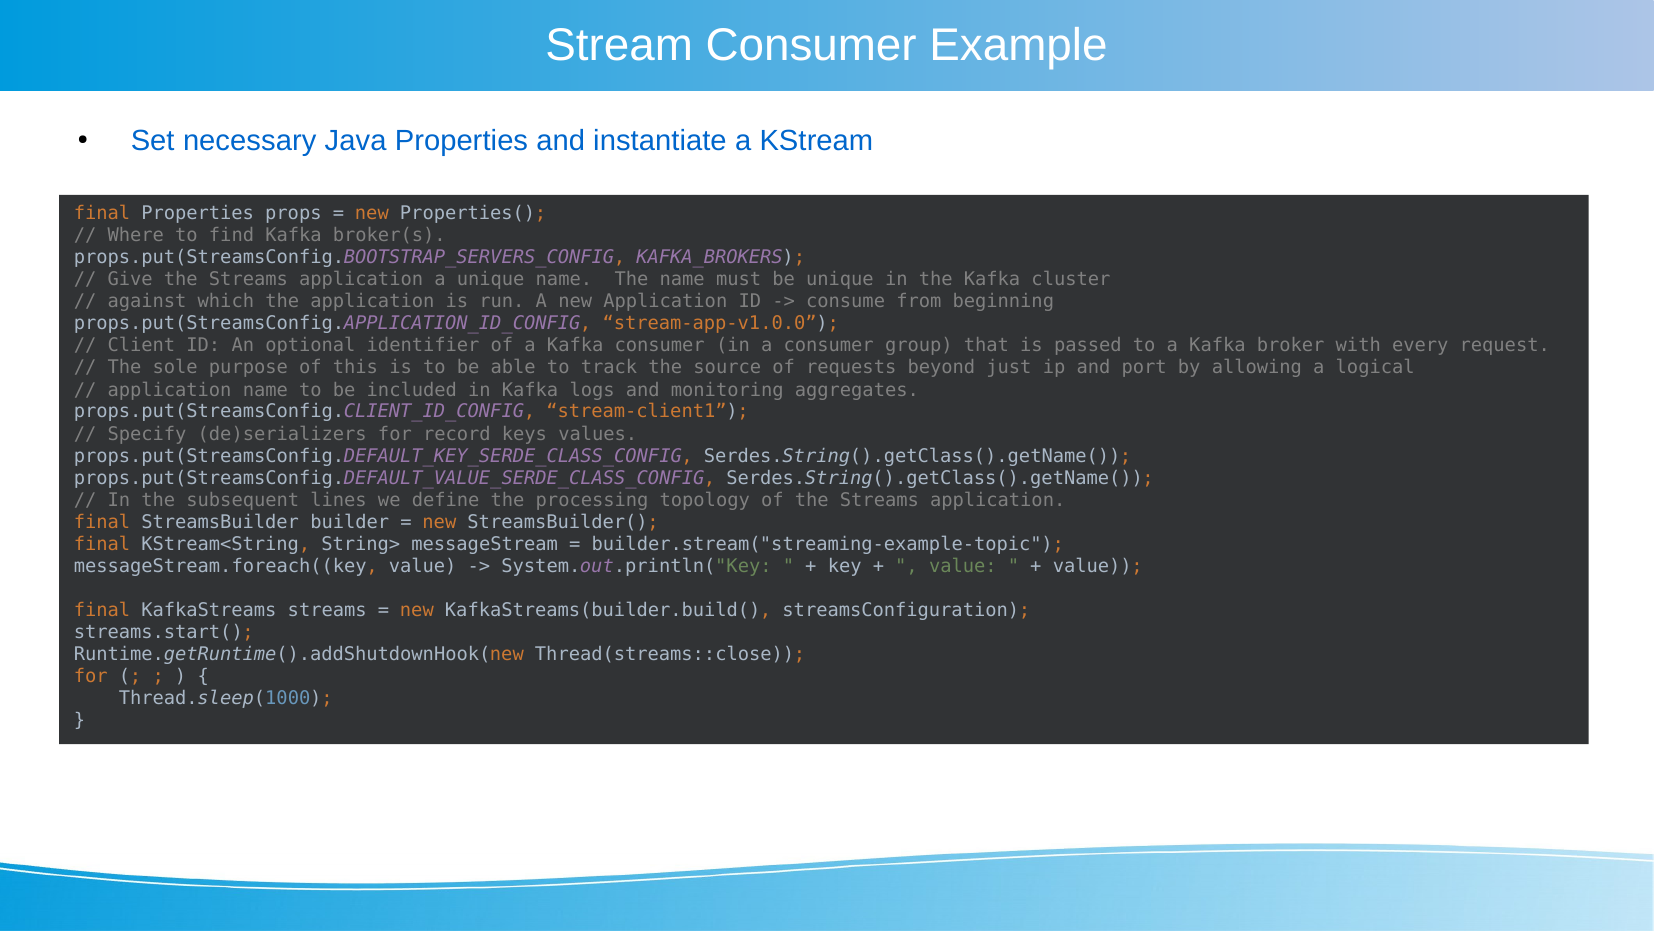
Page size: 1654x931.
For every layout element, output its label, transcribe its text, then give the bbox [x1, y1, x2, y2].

list Set necessary Java Properties and instantiate a KStream [60, 123, 1591, 833]
title Stream Consumer Example [82, 5, 1571, 85]
picture [0, 843, 1654, 931]
